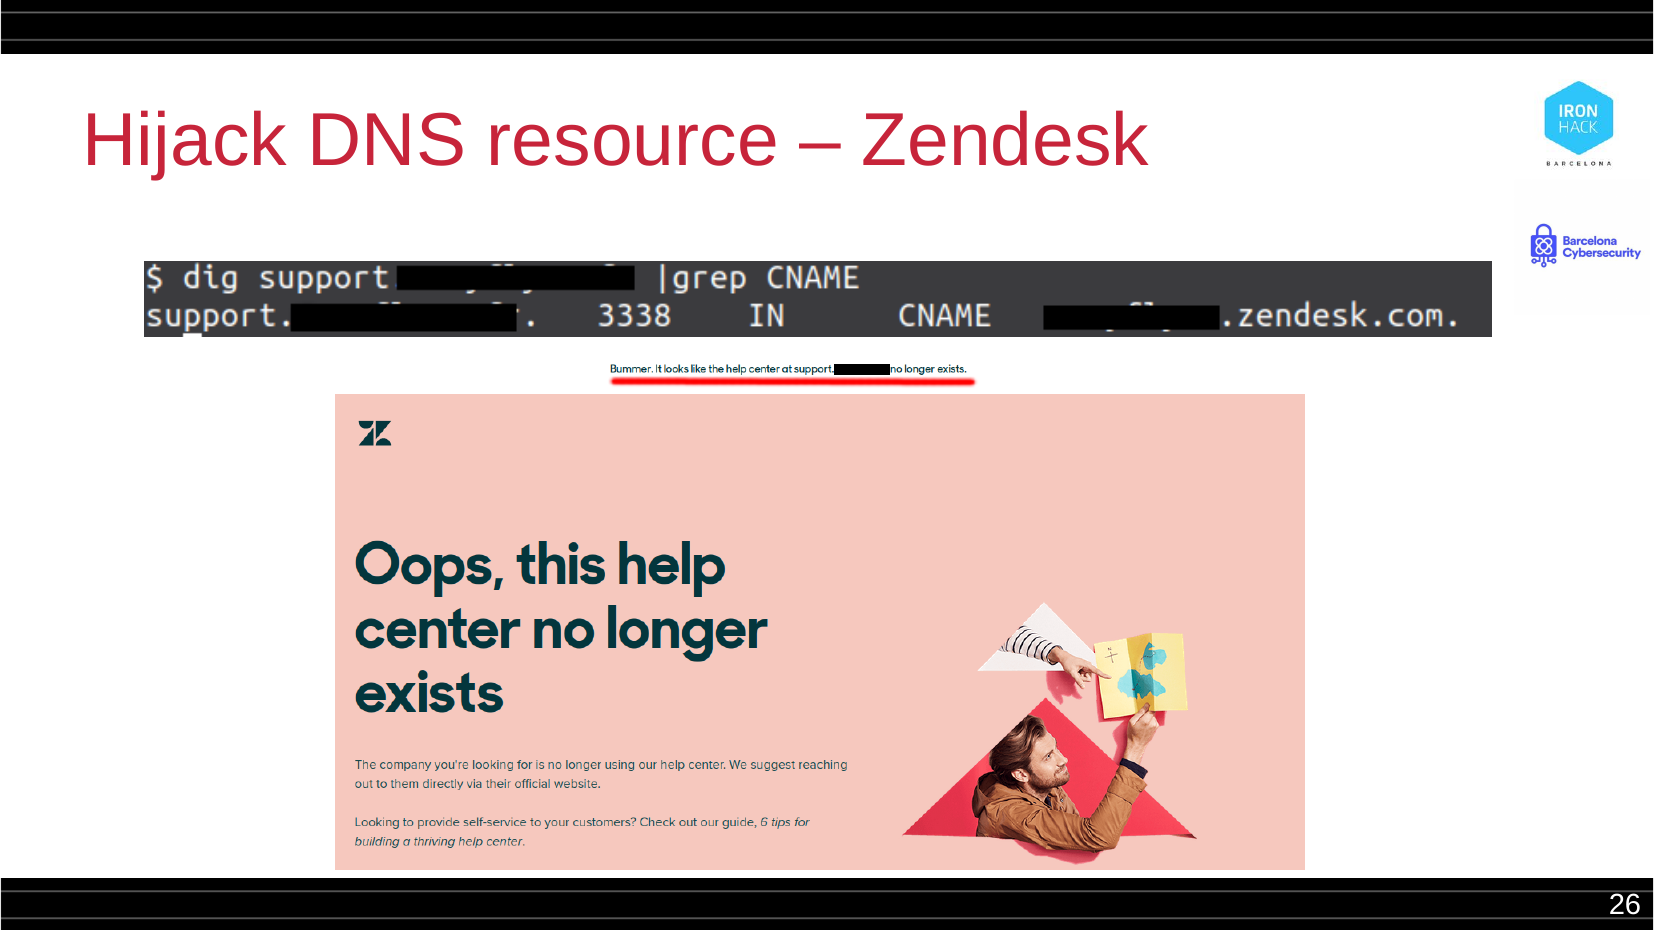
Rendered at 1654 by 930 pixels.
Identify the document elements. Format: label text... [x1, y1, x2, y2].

picture [1514, 67, 1650, 315]
picture [144, 261, 1492, 338]
picture [335, 348, 1305, 870]
text_box Hijack DNS resource – Zendesk [82, 57, 1571, 213]
picture [0, 878, 1654, 930]
picture [0, 0, 1654, 54]
